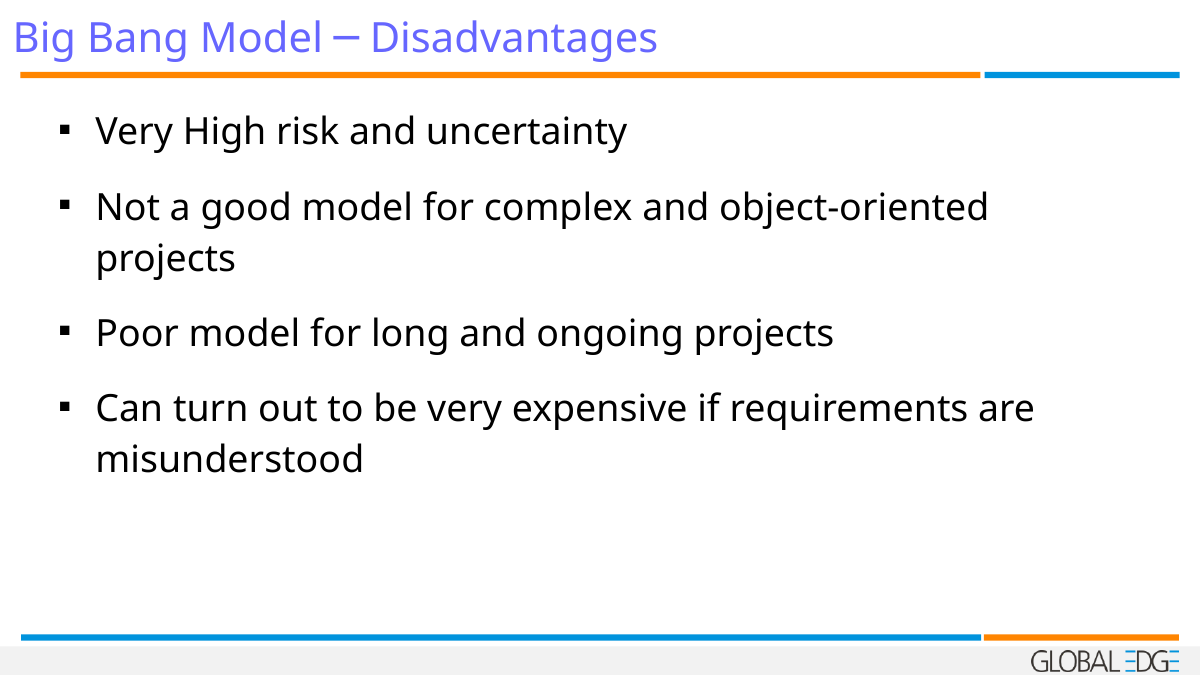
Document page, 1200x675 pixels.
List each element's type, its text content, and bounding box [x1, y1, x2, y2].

picture [1031, 650, 1179, 672]
subtitle Very High risk and uncertainty Not a good model for complex and object-oriented projects Poor model for long and ongoing projects Can turn out to be very expensive if requirements are misunderstood [60, 104, 1141, 497]
title Big Bang Model ─ Disadvantages [12, 9, 1088, 63]
